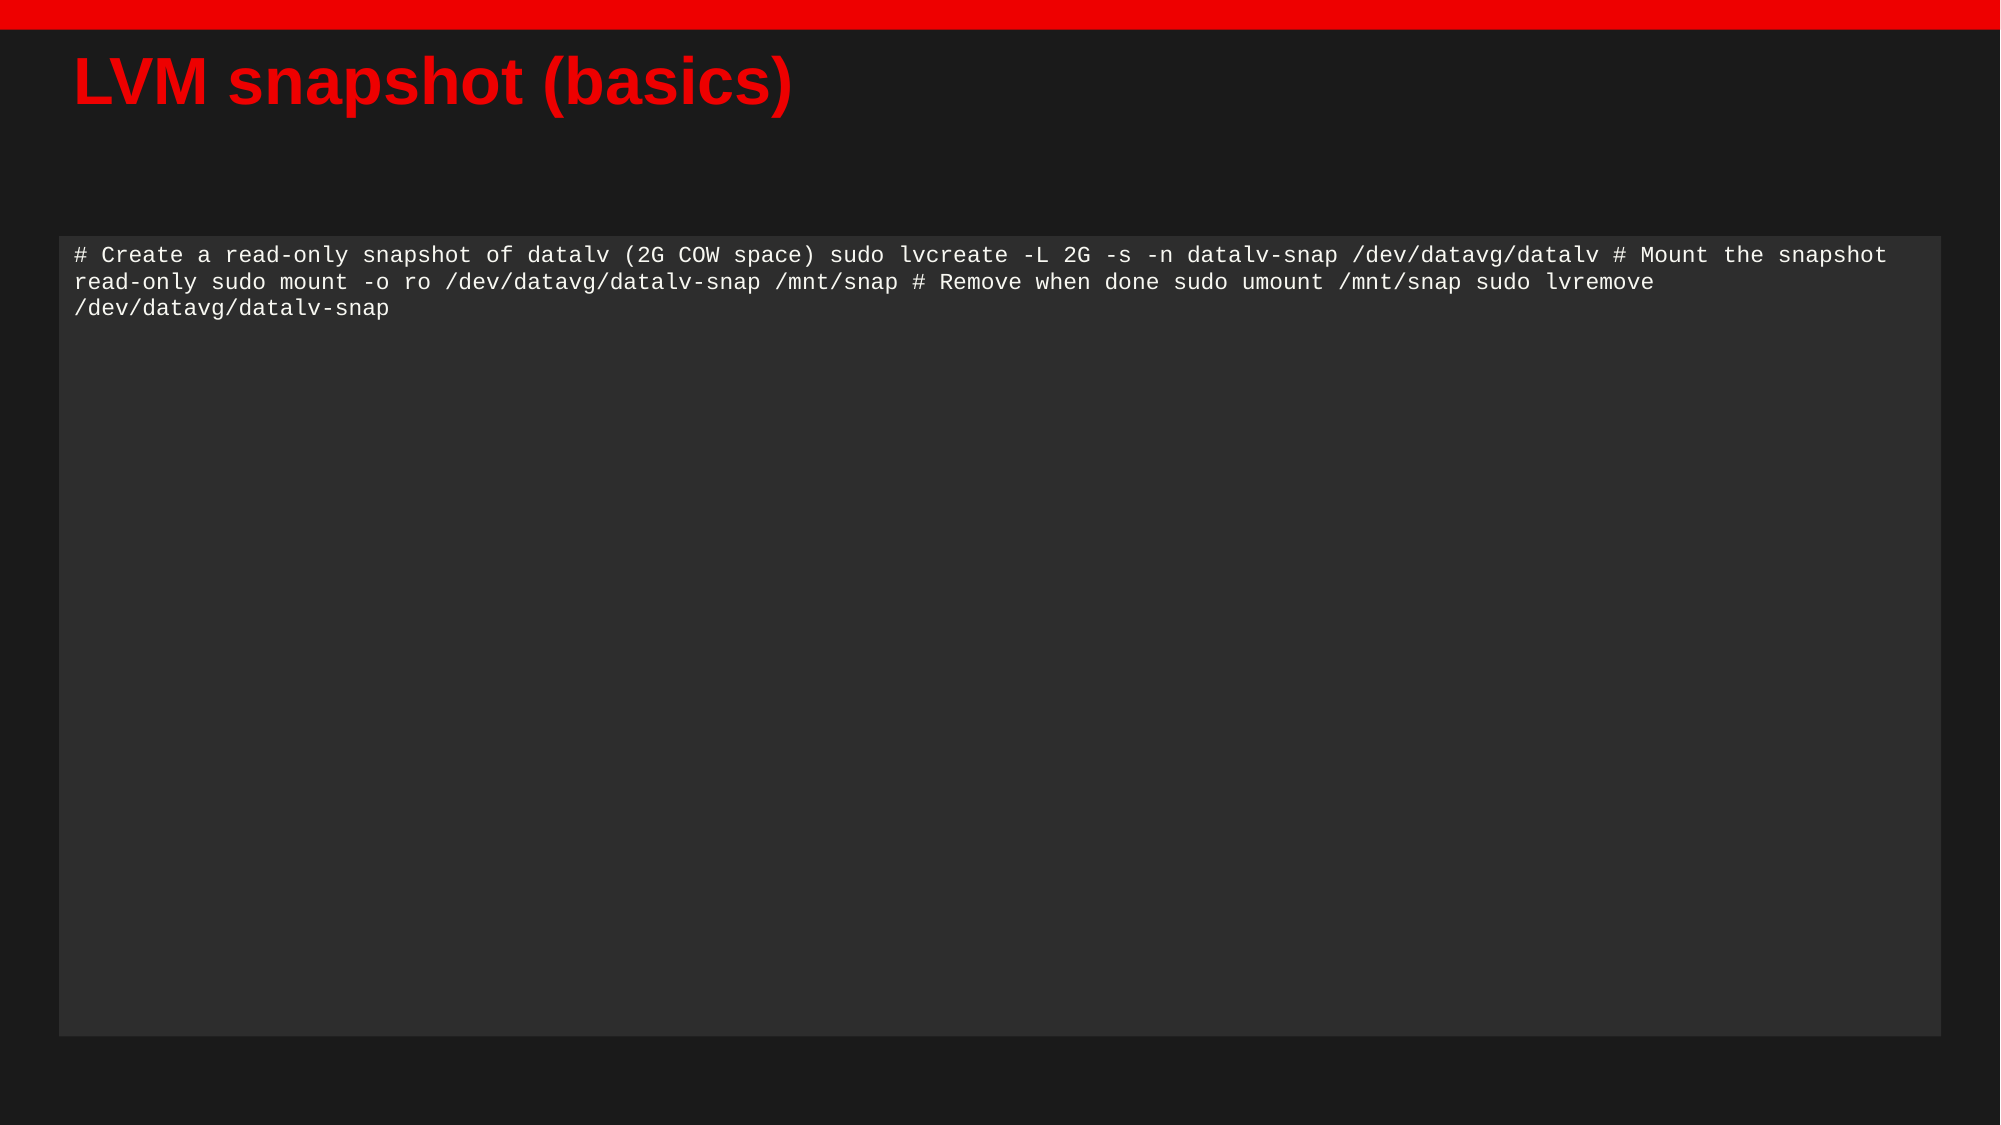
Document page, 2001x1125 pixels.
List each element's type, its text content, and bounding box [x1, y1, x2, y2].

text_box # Create a read-only snapshot of datalv (2G COW space) sudo lvcreate -L 2G -s -n datalv-snap /dev/datavg/datalv # Mount the snapshot read-only sudo mount -o ro /dev/datavg/datalv-snap /mnt/snap # Remove when done sudo umount /mnt/snap sudo lvremove /dev/datavg/datalv-snap [59, 236, 1942, 1037]
text_box [0, 0, 2001, 30]
text_box LVM snapshot (basics) [59, 36, 1942, 208]
